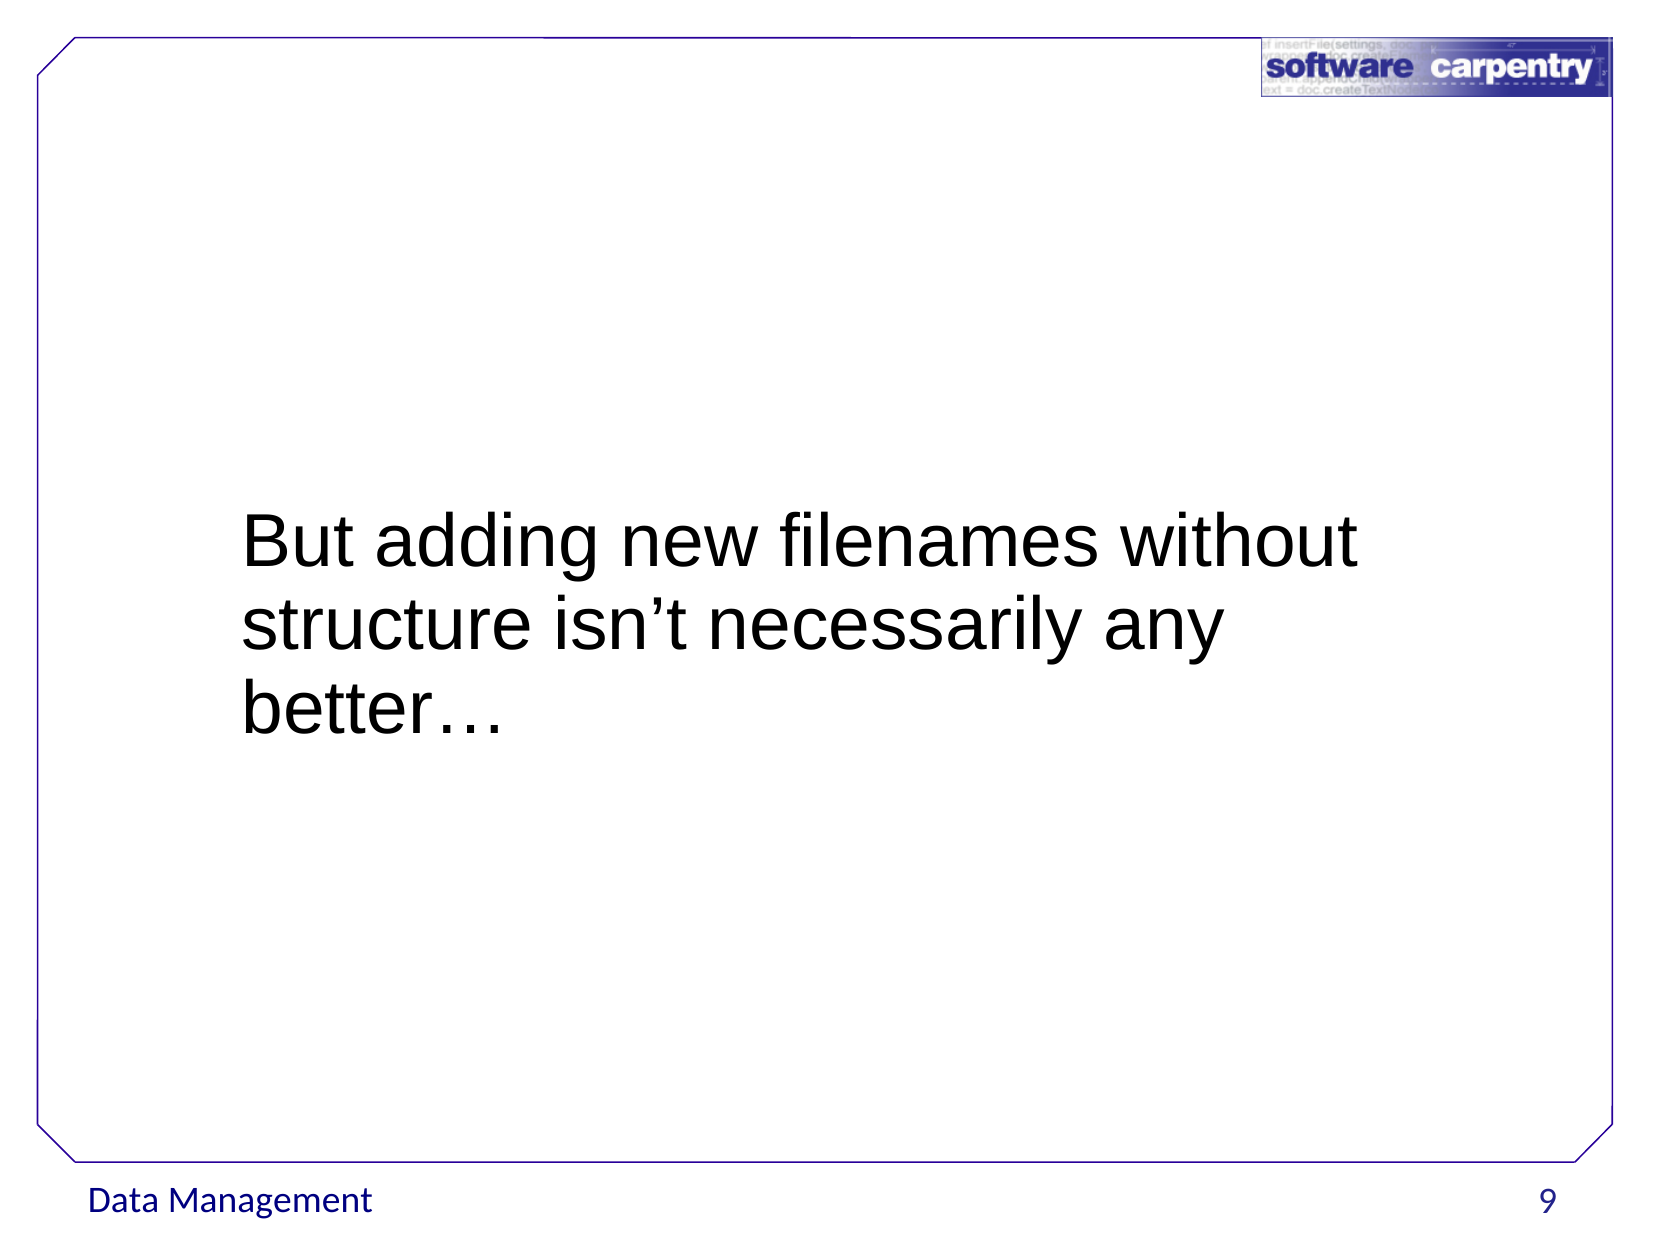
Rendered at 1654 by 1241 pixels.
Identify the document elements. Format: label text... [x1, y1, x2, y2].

text_box But adding new filenames without structure isn’t necessarily any better… [226, 491, 1517, 758]
text_box <number> [1185, 1168, 1572, 1235]
picture [1261, 37, 1613, 97]
